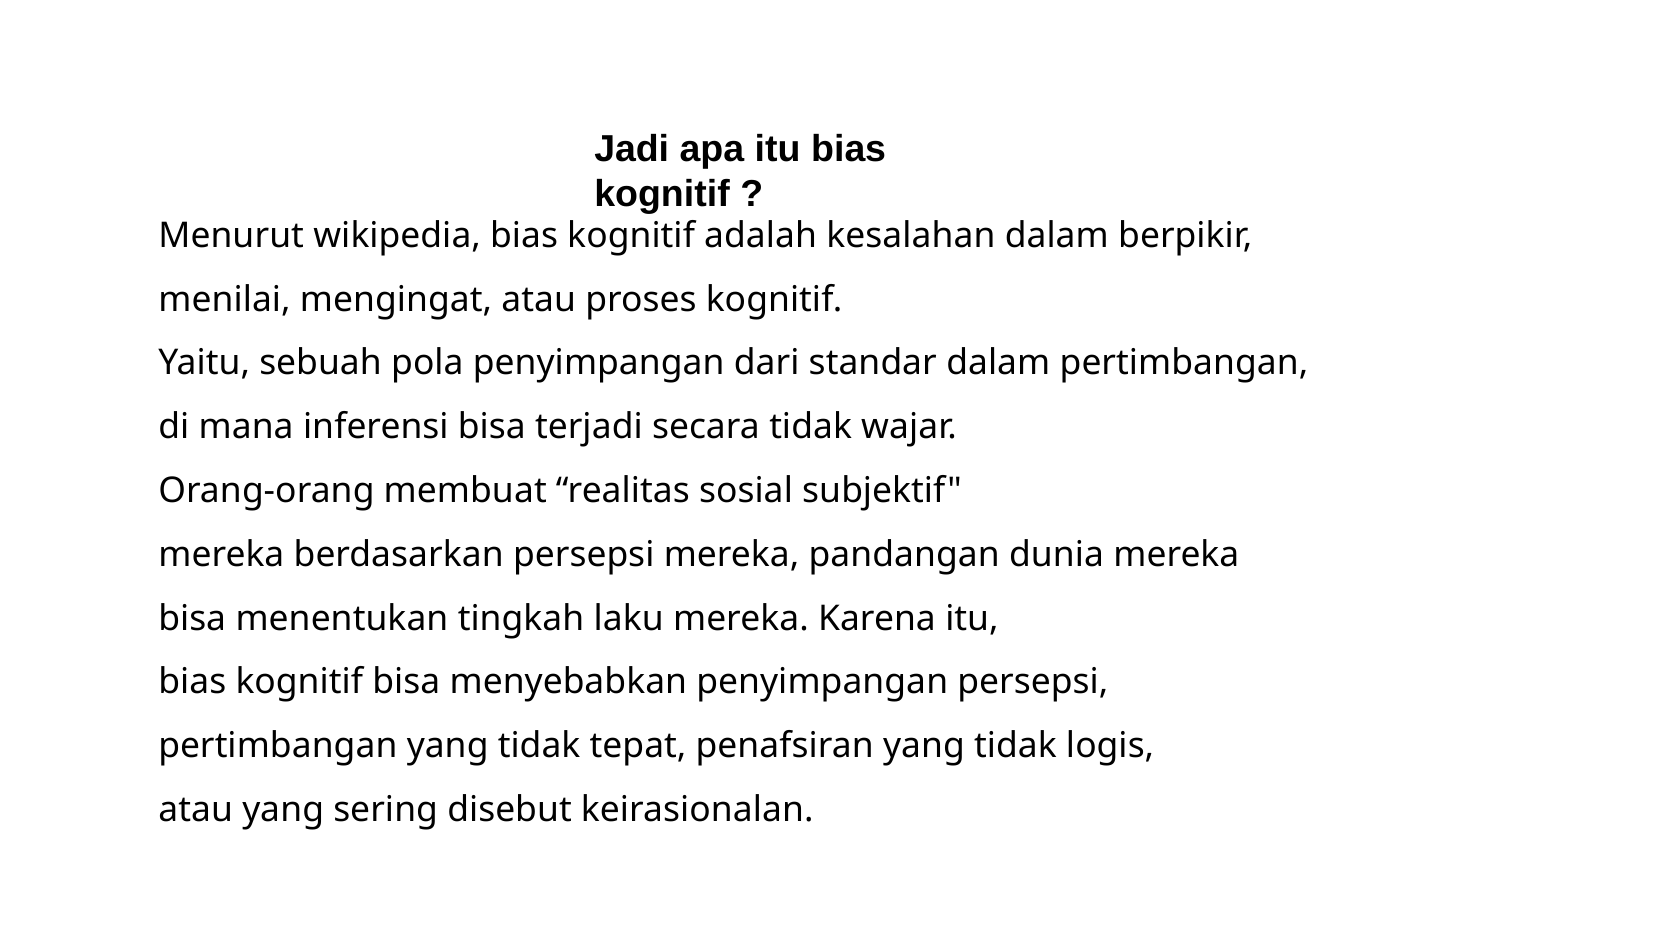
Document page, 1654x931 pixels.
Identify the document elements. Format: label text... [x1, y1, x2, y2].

text_box Menurut wikipedia, bias kognitif adalah kesalahan dalam berpikir, menilai, mengingat, atau proses kognitif. Yaitu, sebuah pola penyimpangan dari standar dalam pertimbangan, di mana inferensi bisa terjadi secara tidak wajar. Orang-orang membuat “realitas sosial subjektif" mereka berdasarkan persepsi mereka, pandangan dunia mereka bisa menentukan tingkah laku mereka. Karena itu, bias kognitif bisa menyebabkan penyimpangan persepsi, pertimbangan yang tidak tepat, penafsiran yang tidak logis, atau yang sering disebut keirasionalan. [143, 183, 1406, 817]
text_box Jadi apa itu bias kognitif ? [579, 116, 1081, 173]
